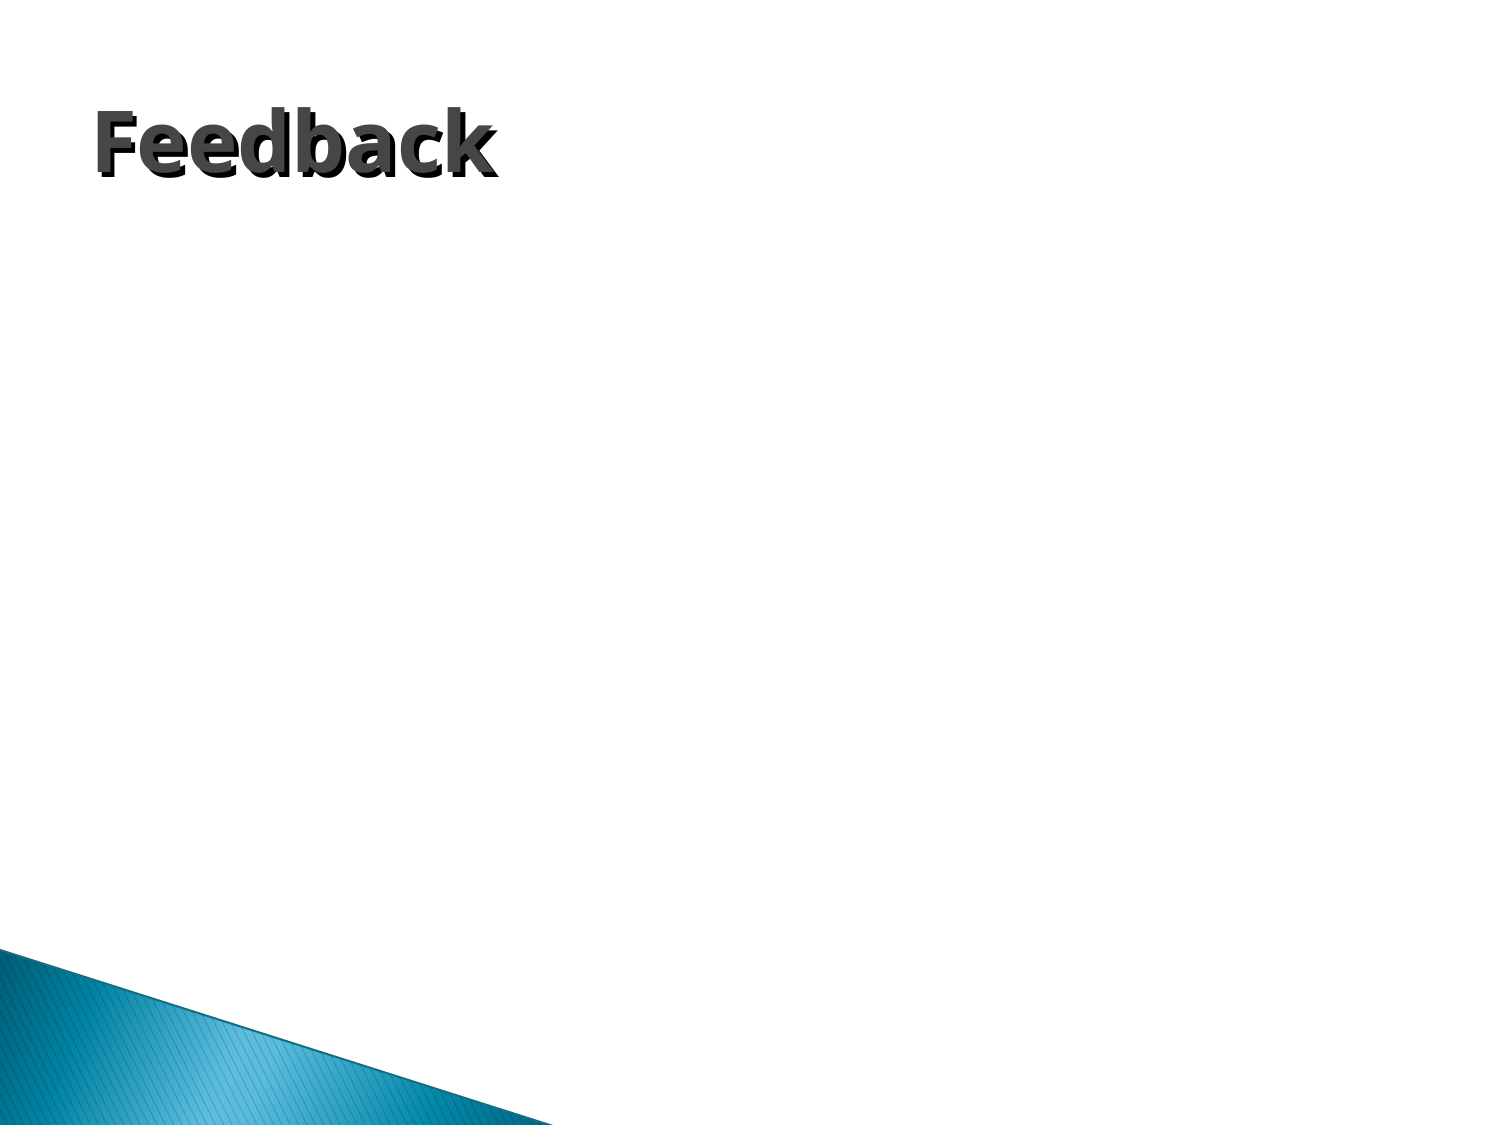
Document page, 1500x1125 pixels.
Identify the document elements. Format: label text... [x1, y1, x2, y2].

title Feedback [75, 45, 1426, 233]
